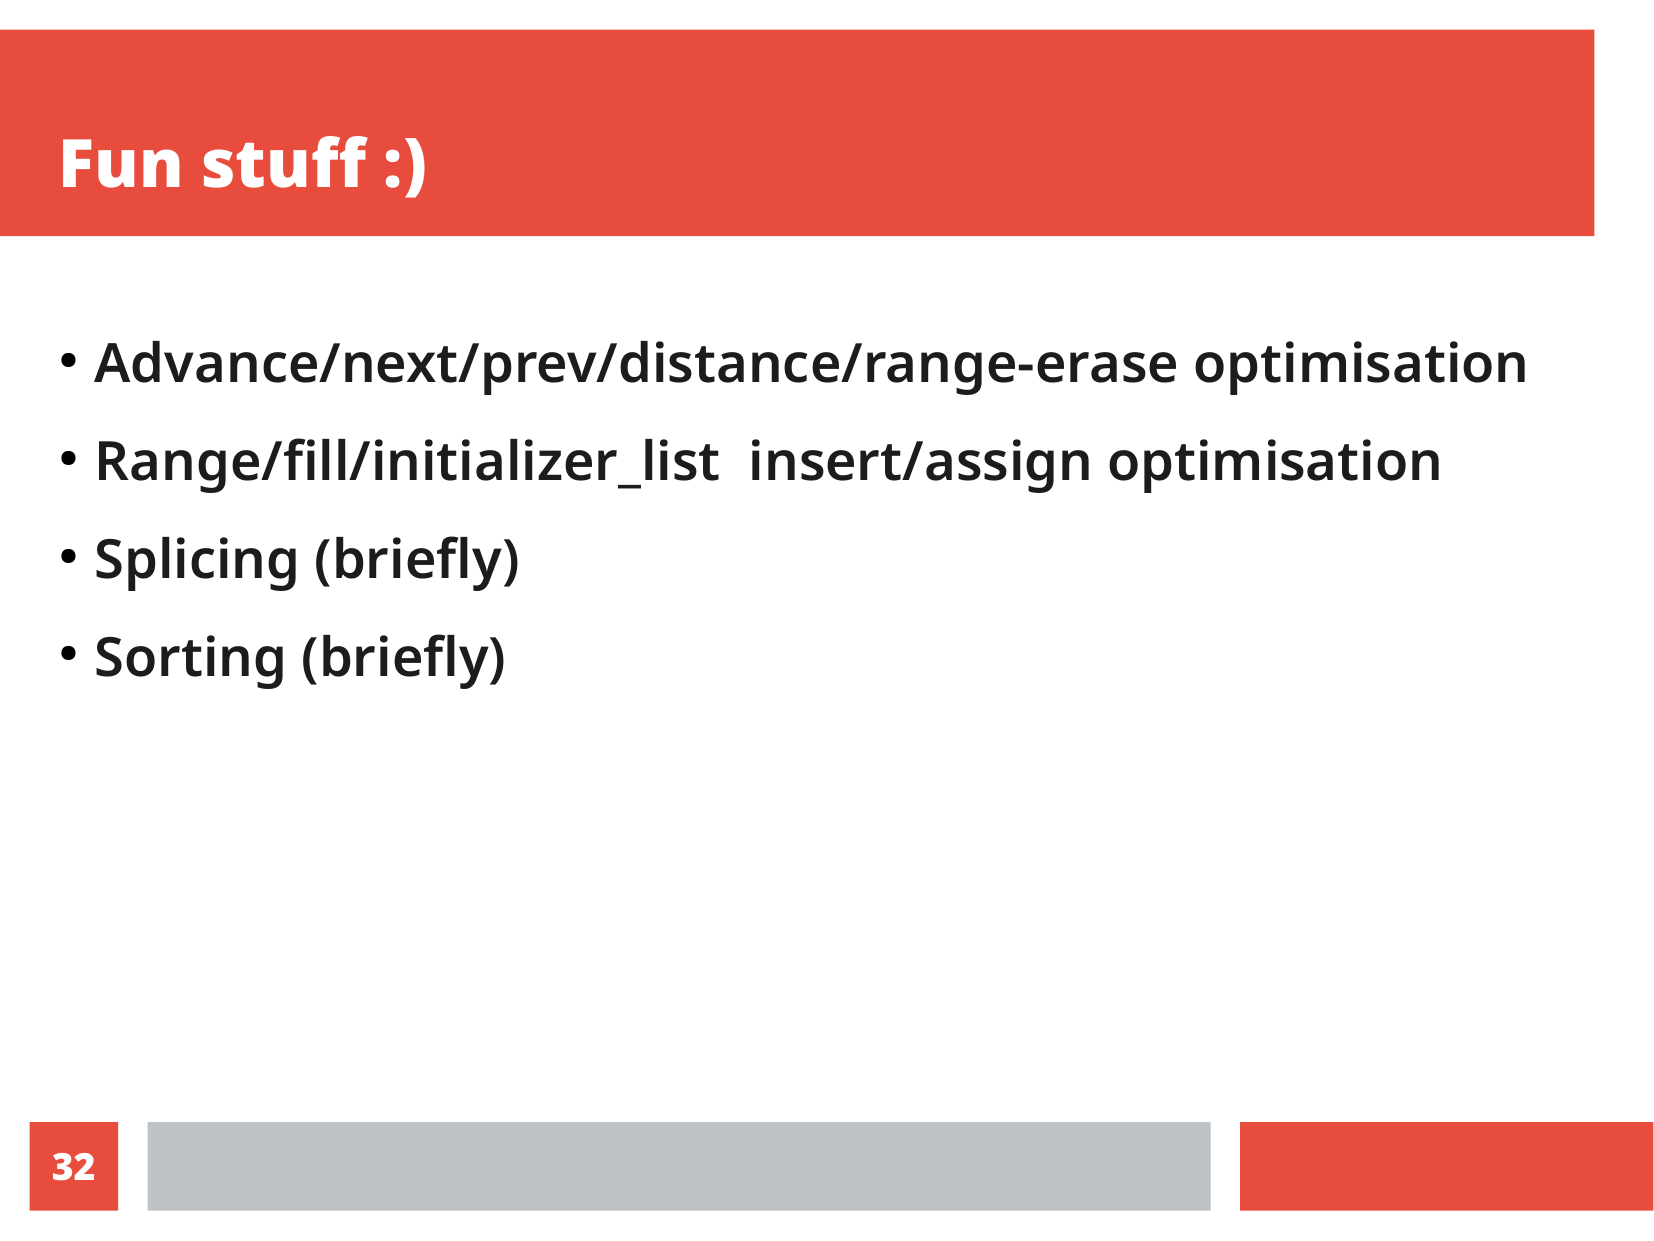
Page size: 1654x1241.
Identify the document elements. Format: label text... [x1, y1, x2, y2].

title Fun stuff :) [59, 59, 1595, 207]
list Advance/next/prev/distance/range-erase optimisation Range/fill/initializer_list insert/assign optimisation Splicing (briefly) Sorting (briefly) [59, 324, 1565, 1093]
